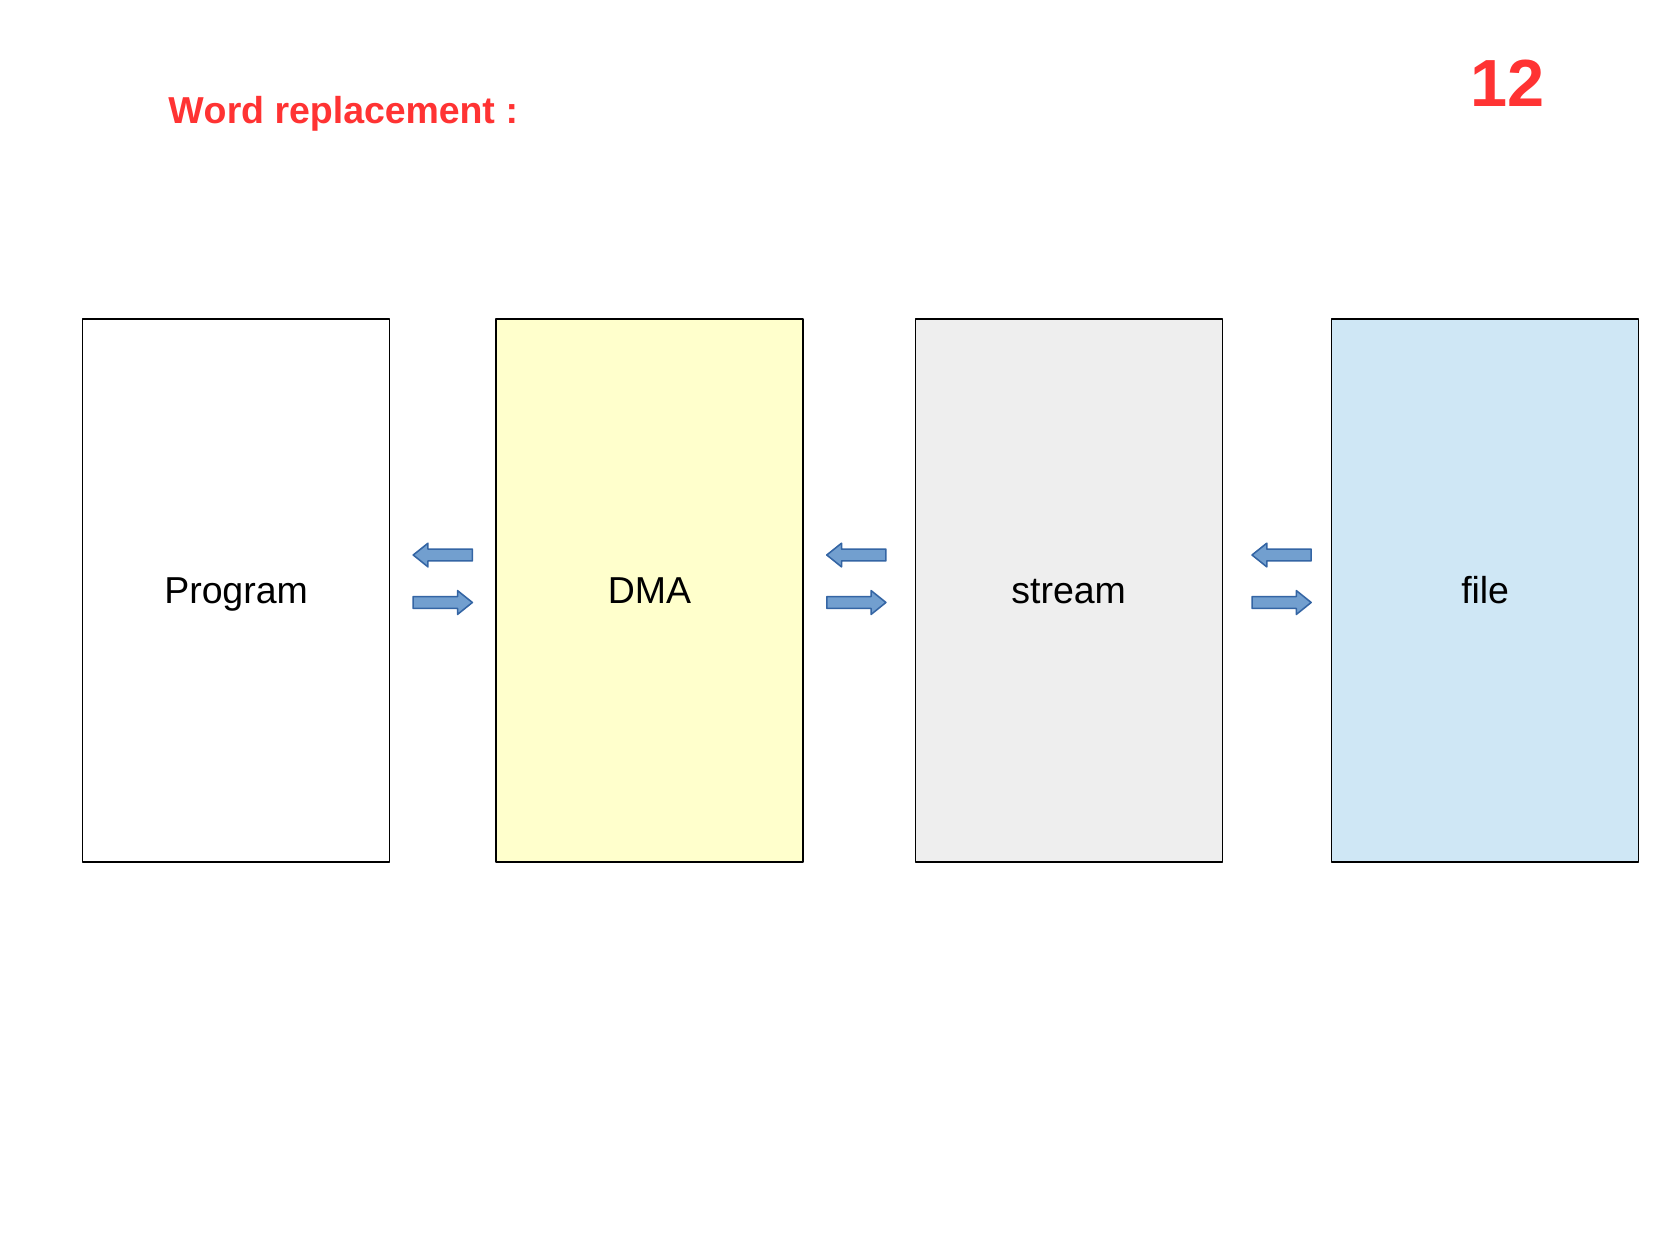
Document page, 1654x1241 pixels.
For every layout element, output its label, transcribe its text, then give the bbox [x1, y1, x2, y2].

text_box [413, 543, 473, 567]
text_box [413, 590, 473, 615]
text_box DMA [496, 318, 804, 863]
text_box [826, 590, 886, 615]
text_box [826, 543, 886, 567]
text_box stream [915, 318, 1223, 863]
text_box file [1331, 318, 1639, 863]
text_box [1252, 543, 1312, 567]
text_box 12 [1456, 39, 1561, 134]
text_box Program [82, 318, 390, 863]
text_box Word replacement : [153, 82, 544, 143]
text_box [1252, 590, 1312, 615]
